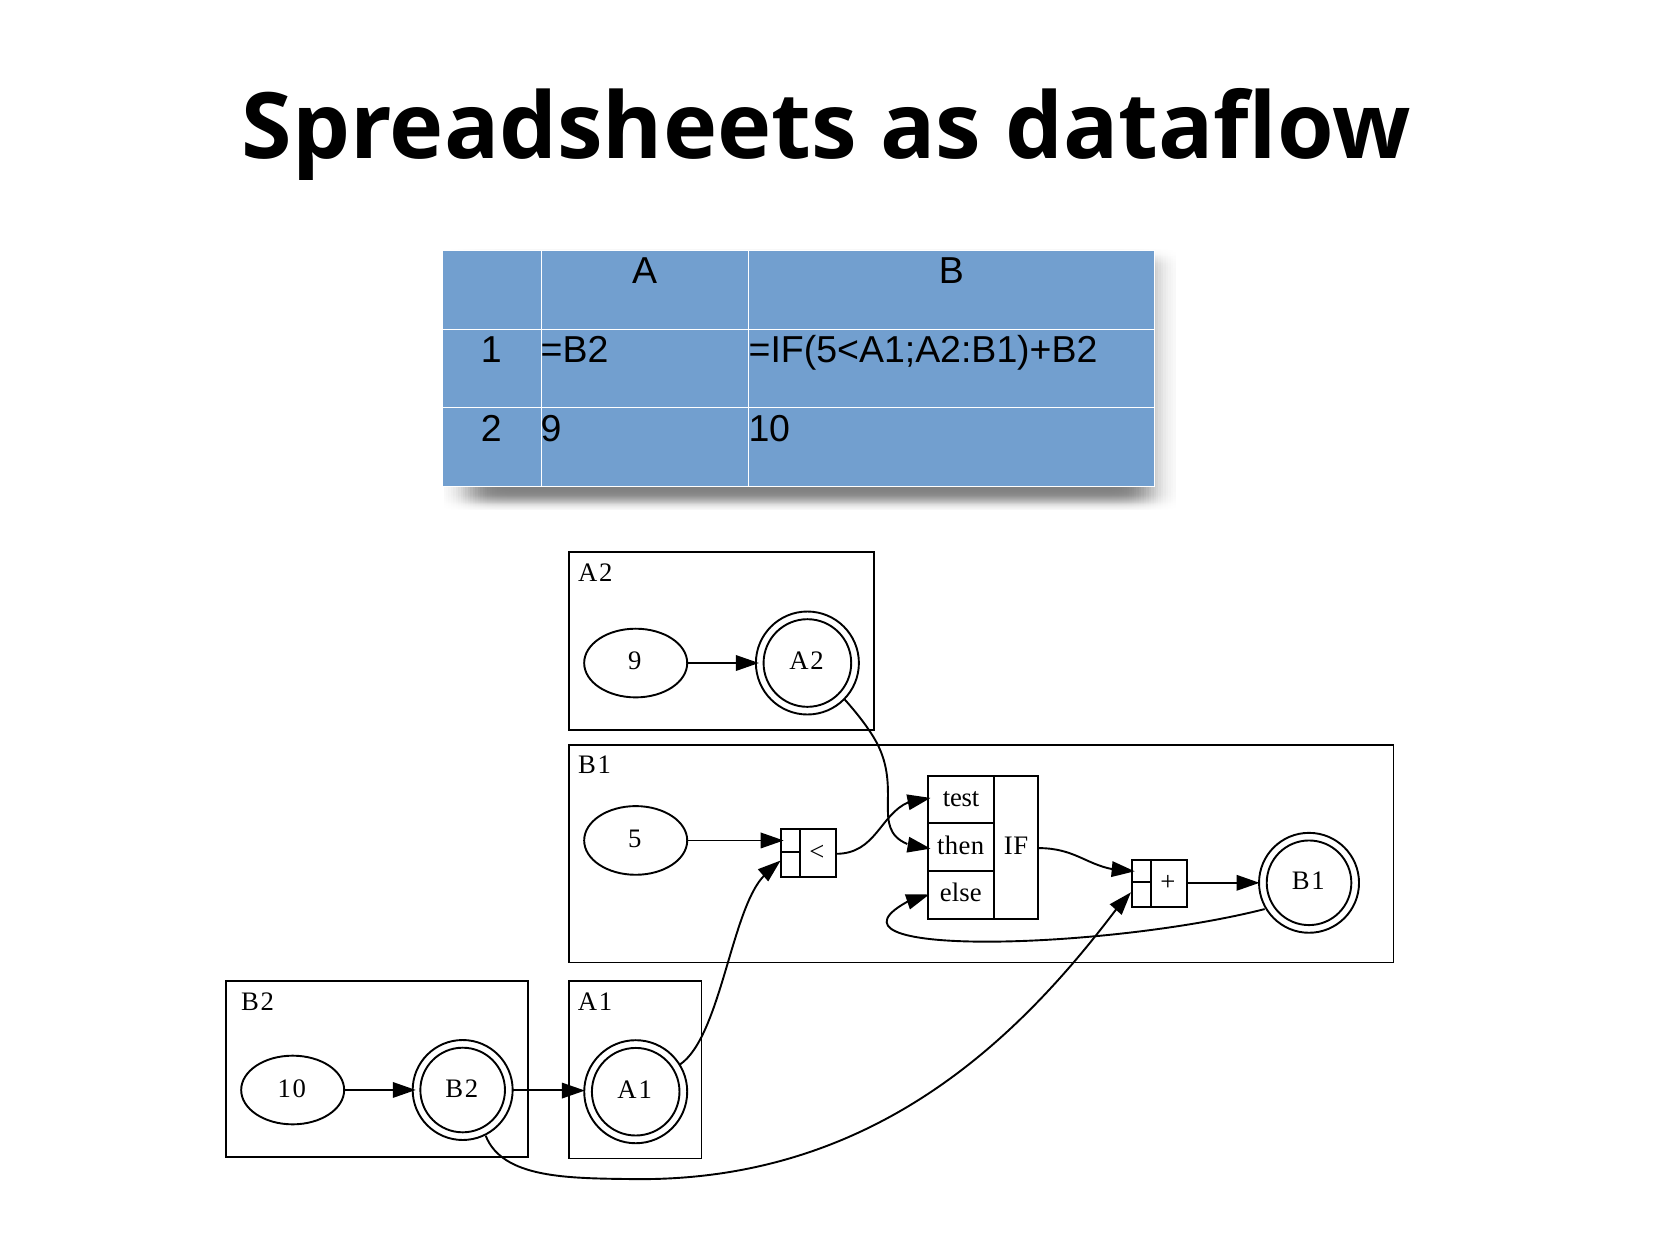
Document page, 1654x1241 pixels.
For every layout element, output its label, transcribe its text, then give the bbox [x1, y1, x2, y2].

table_header B [749, 251, 1154, 329]
table_cell 9 [542, 408, 748, 486]
table_cell 1 [443, 330, 541, 407]
table_cell 2 [443, 408, 541, 486]
table_cell 9 [545, 418, 555, 430]
table_cell 10 [749, 408, 1154, 486]
picture [208, 535, 1411, 1197]
title Spreadsheets as dataflow [82, 19, 1571, 227]
table_header [443, 251, 541, 329]
table_cell 9 [542, 428, 556, 439]
table_header A [542, 251, 748, 329]
table_cell =IF(5<A1;A2:B1)+B2 [749, 330, 1154, 407]
table_cell =B2 [542, 330, 748, 407]
picture [444, 249, 1176, 511]
